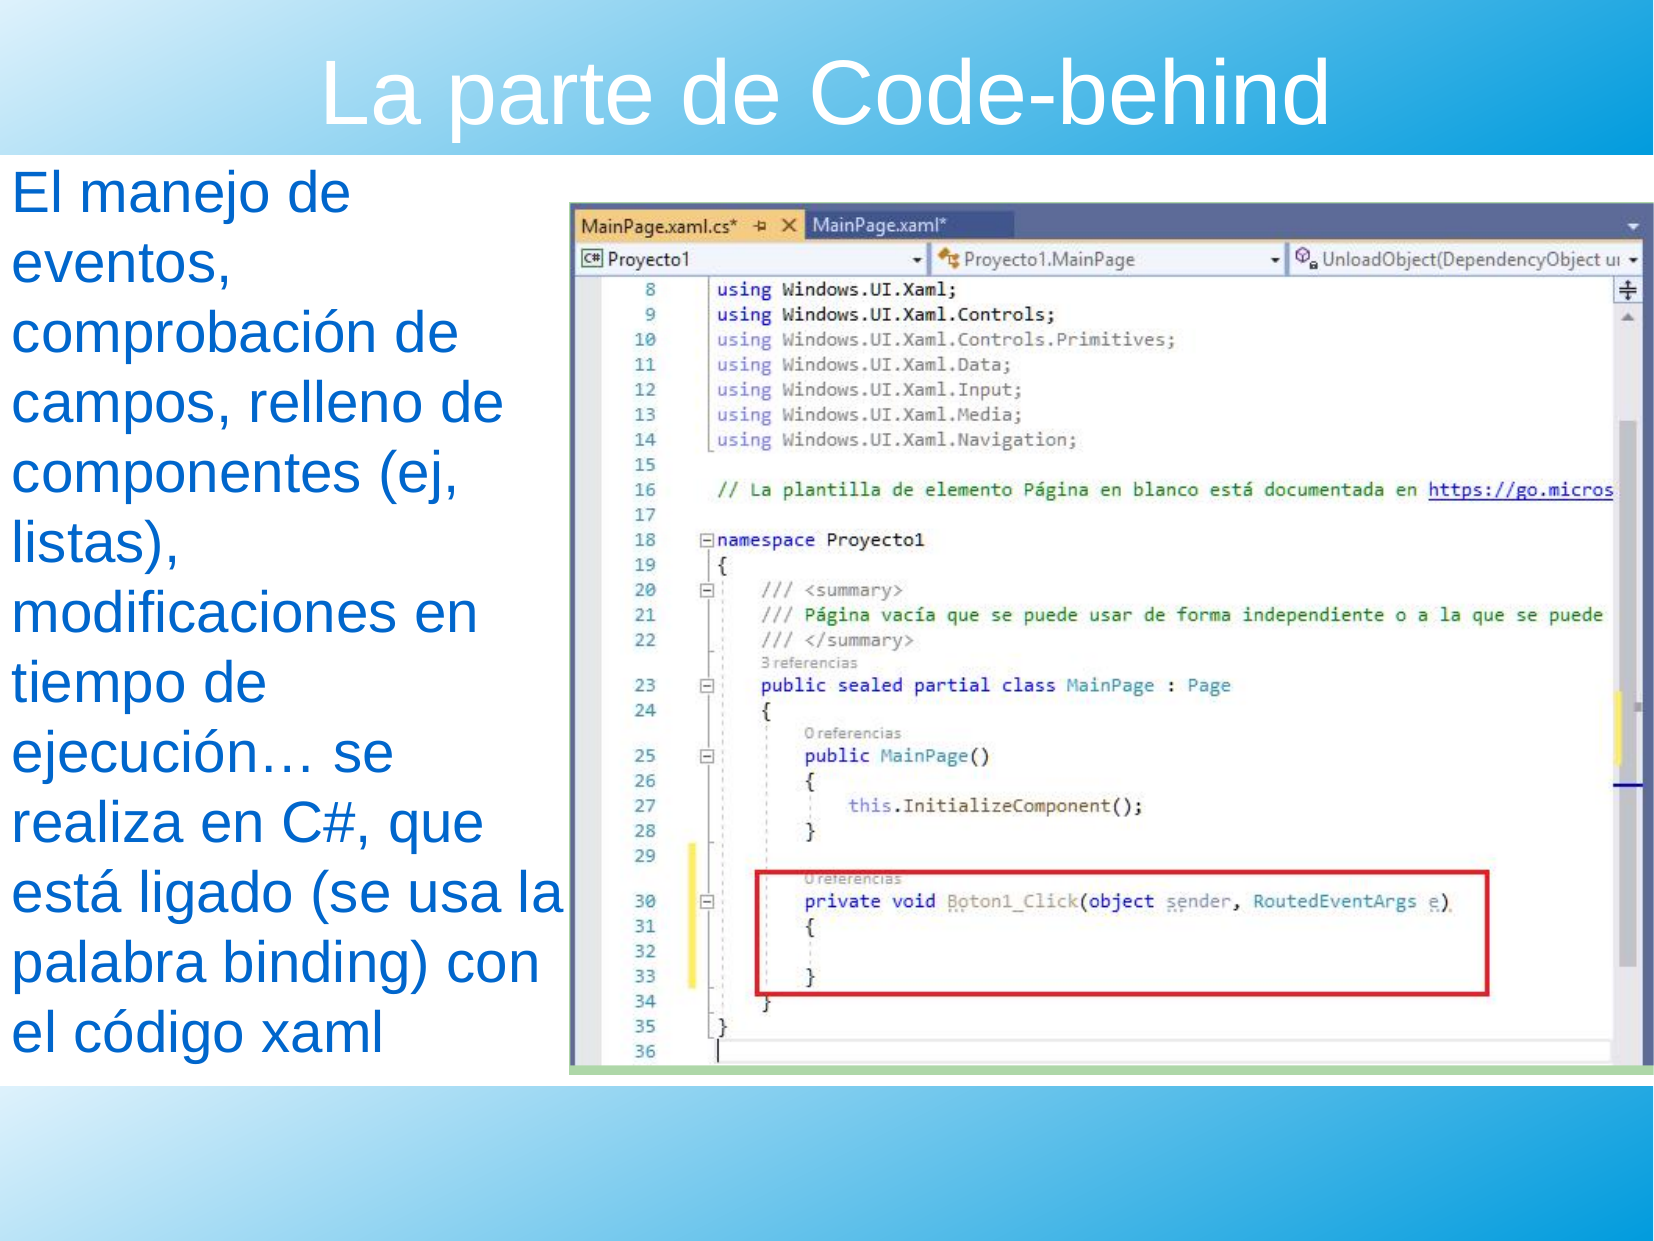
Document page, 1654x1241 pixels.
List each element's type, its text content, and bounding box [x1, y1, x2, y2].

list El manejo de eventos, comprobación de campos, relleno de componentes (ej, listas), modificaciones en tiempo de ejecución… se realiza en C#, que está ligado (se usa la palabra binding) con el código xaml [11, 154, 579, 1058]
picture [569, 202, 1654, 1075]
title La parte de Code-behind [82, 0, 1571, 192]
